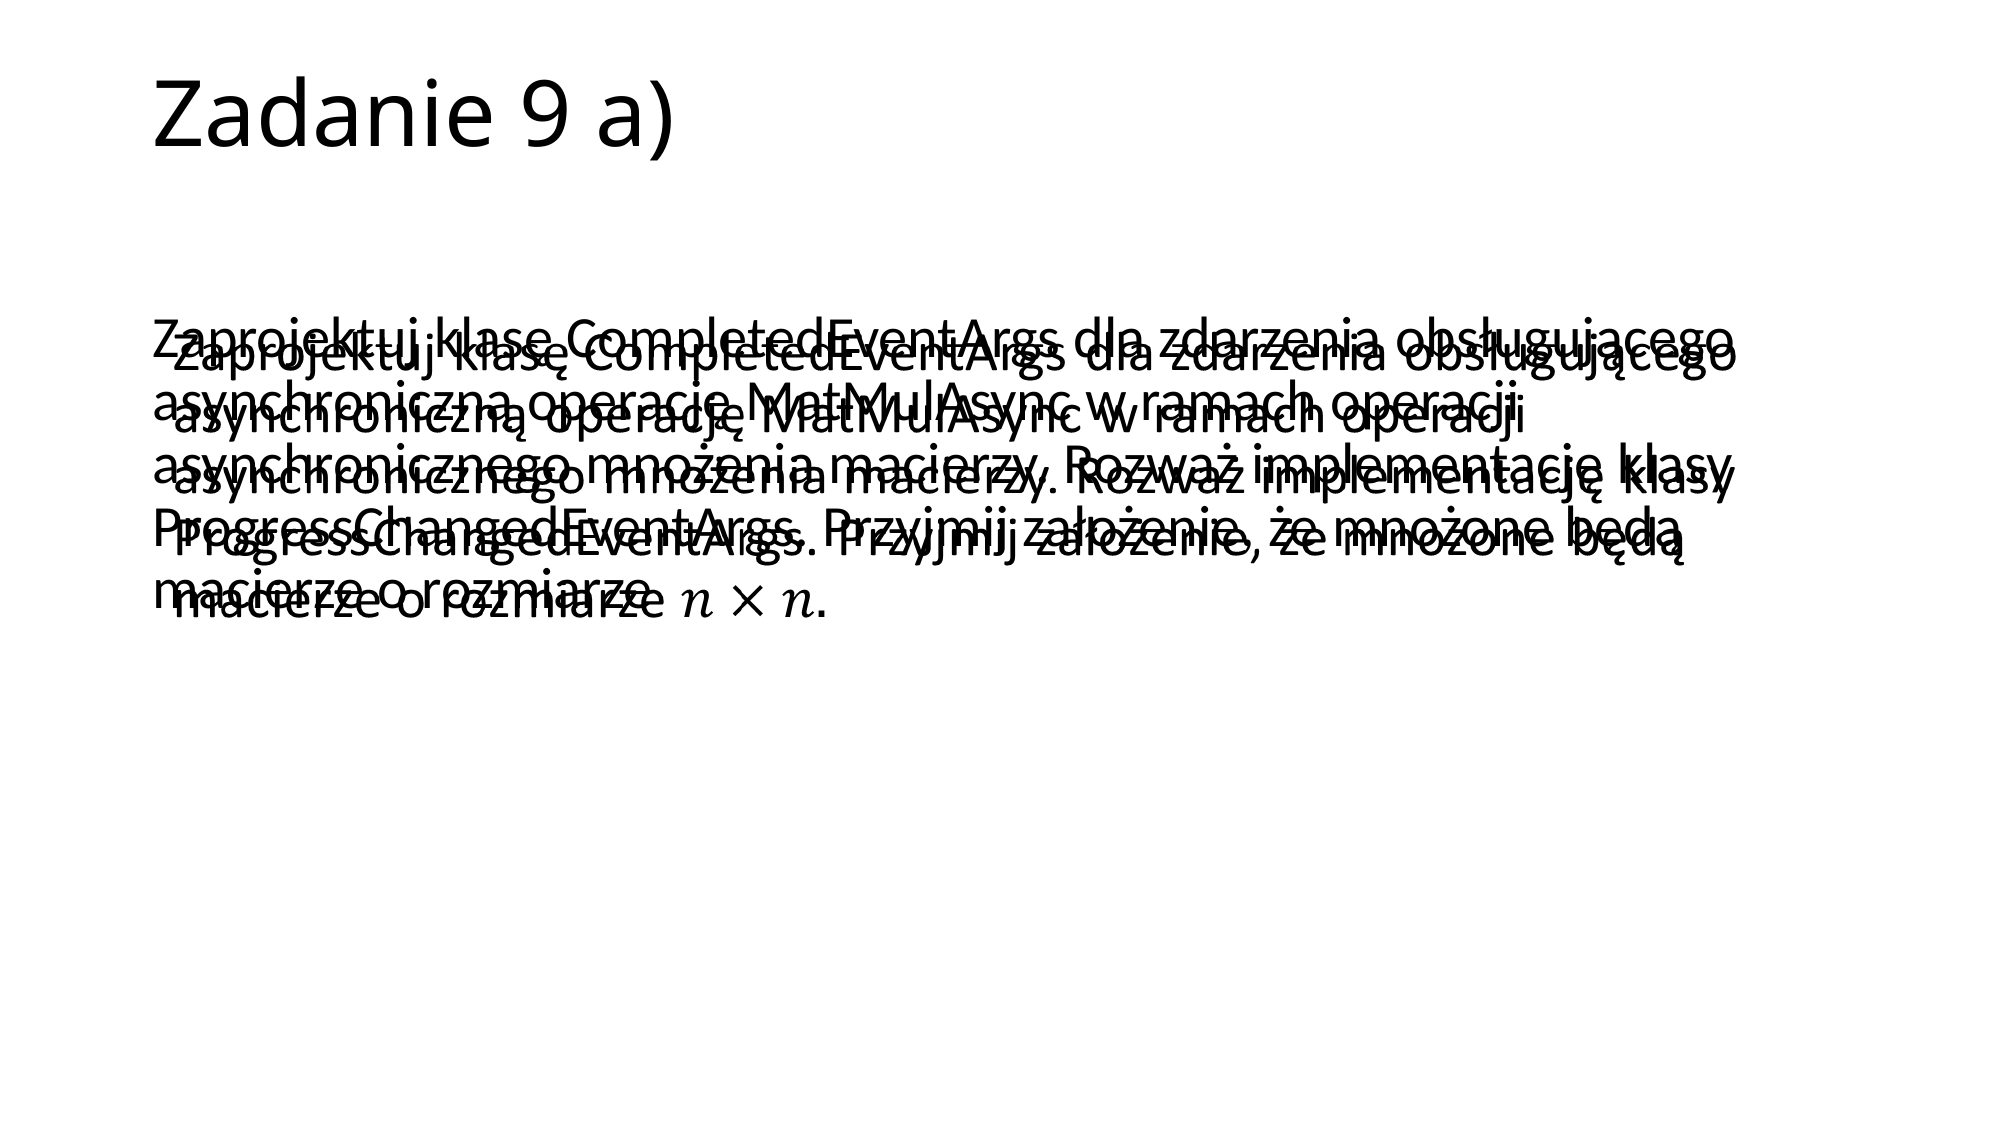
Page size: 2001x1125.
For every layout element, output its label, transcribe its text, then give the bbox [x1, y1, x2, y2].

list [137, 299, 1863, 1014]
title Zadanie 9 a) [137, 59, 1863, 278]
